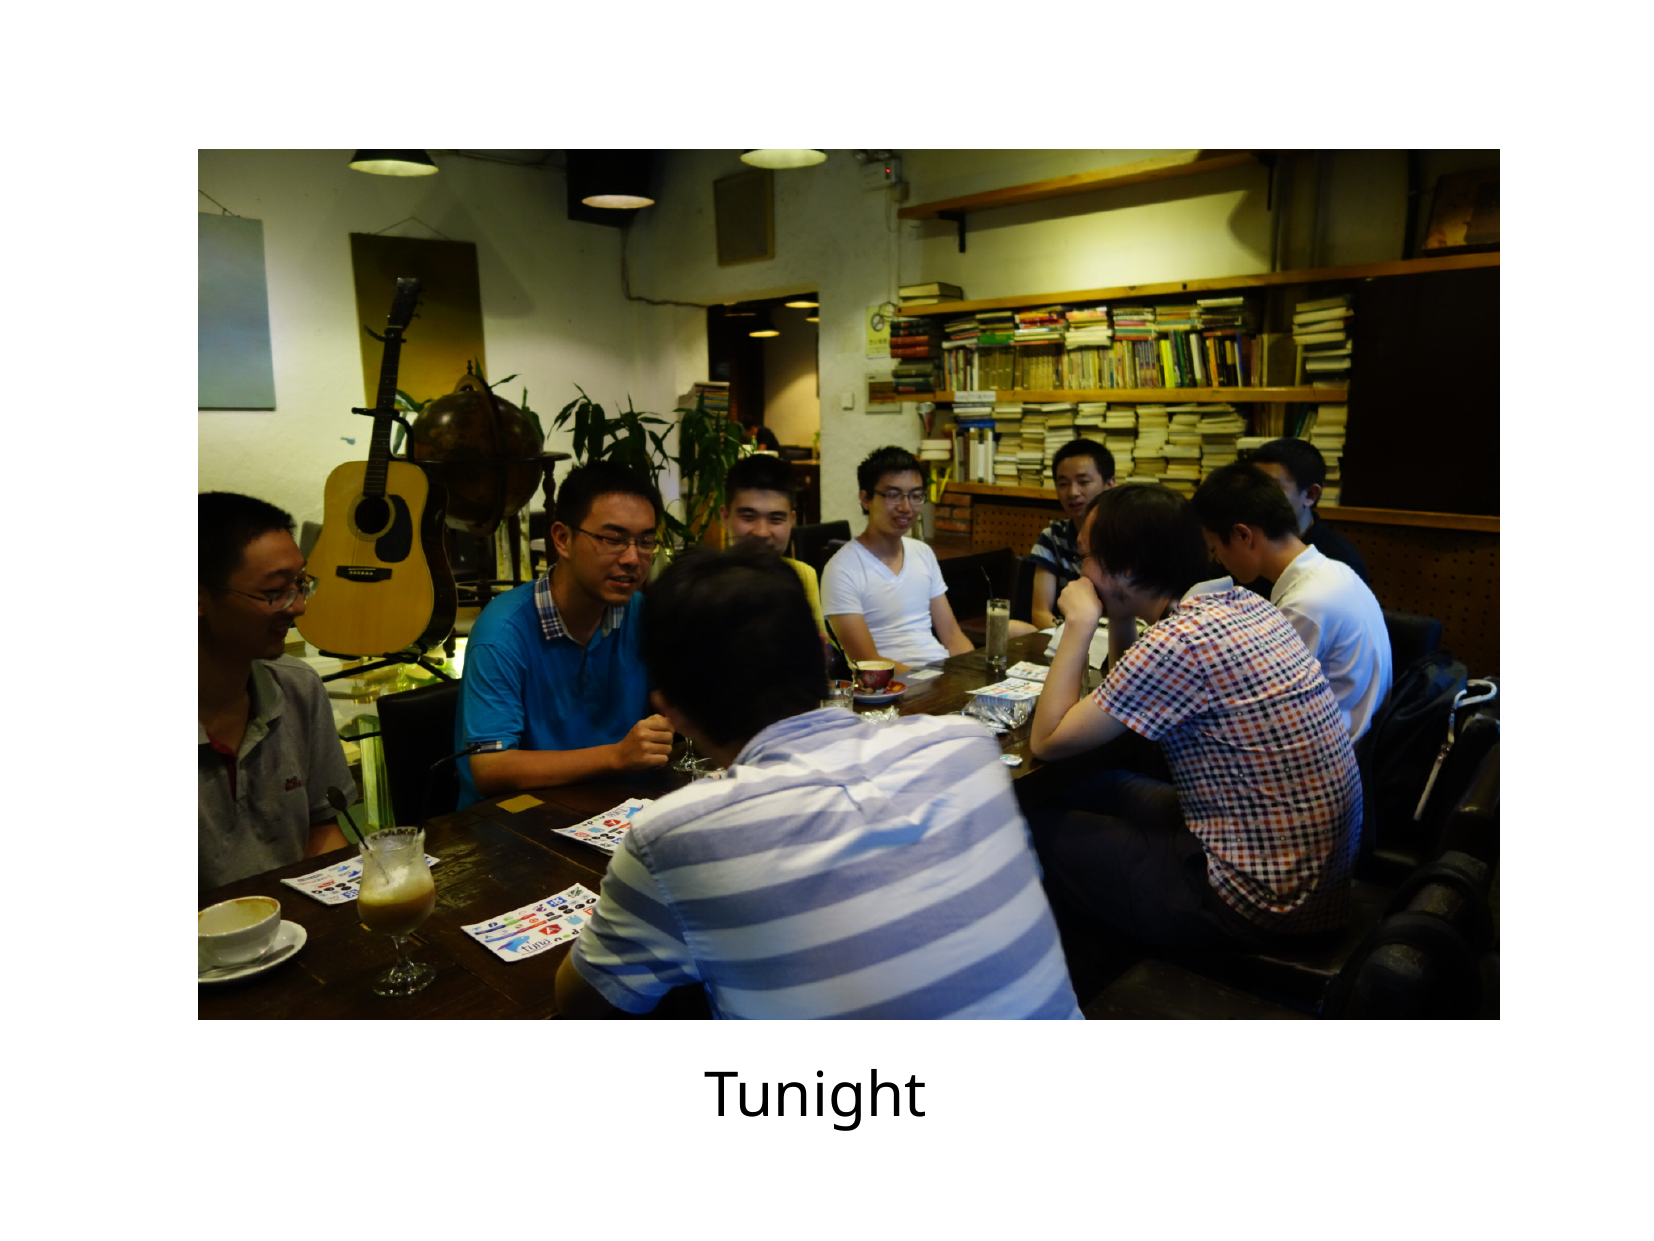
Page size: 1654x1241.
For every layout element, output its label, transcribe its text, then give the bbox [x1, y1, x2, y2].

picture [198, 149, 1501, 1021]
list Tunight [86, 1050, 1545, 1135]
